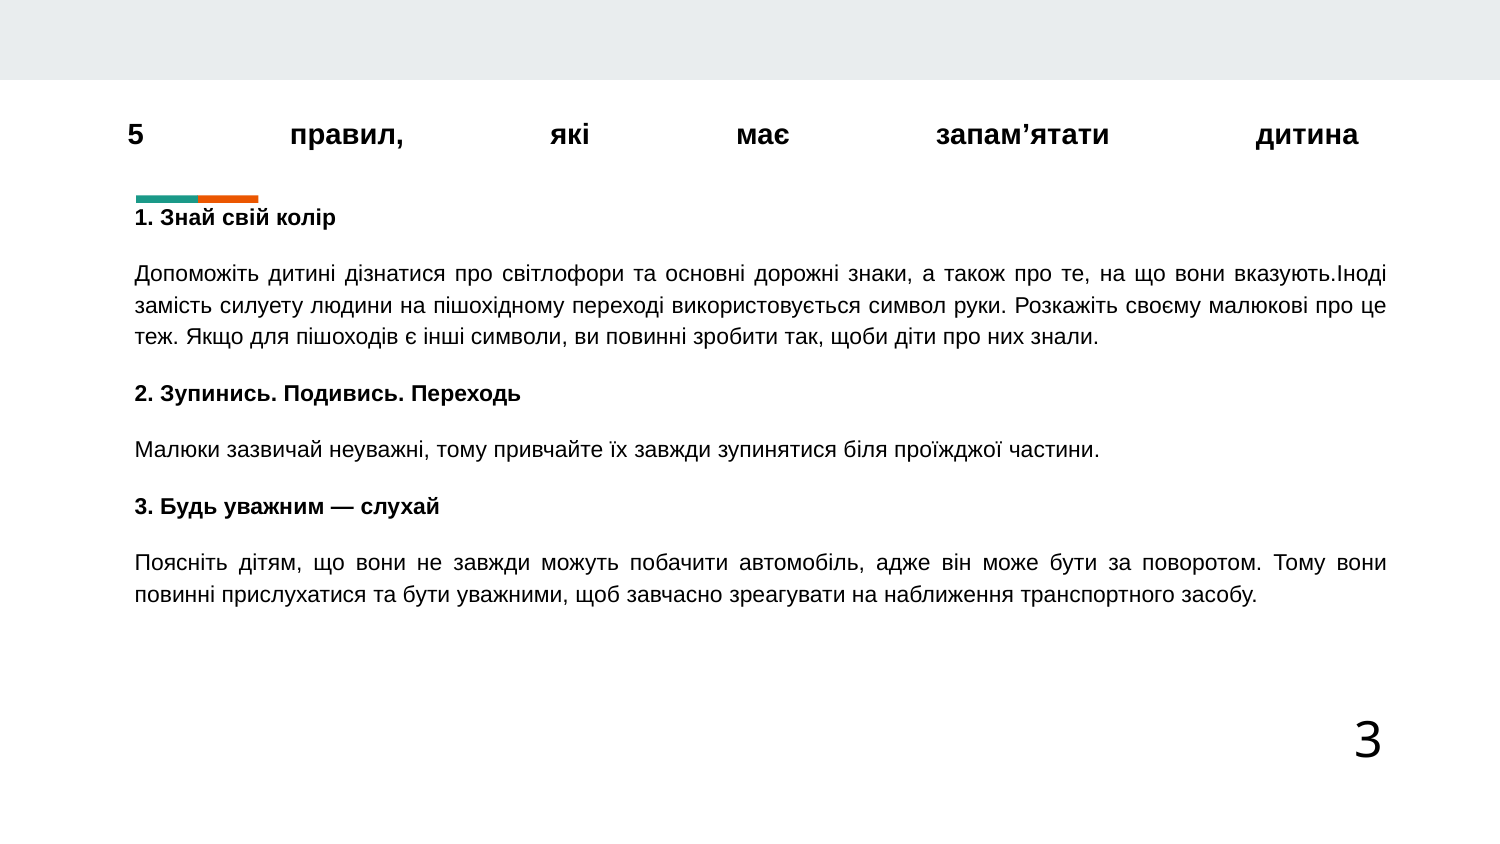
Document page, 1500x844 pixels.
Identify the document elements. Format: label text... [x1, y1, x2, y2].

text_box 3 [1339, 692, 1403, 777]
list 1. Знай свій колір Допоможіть дитині дізнатися про світлофори та основні дорожні знаки, а також про те, на що вони вказують.Іноді замість силуету людини на пішохідному переході використовується символ руки. Розкажіть своєму малюкові про це теж. Якщо для пішоходів є інші символи, ви повинні зробити так, щоби діти про них знали. 2. Зупинись. Подивись. Переходь Малюки зазвичай неуважні, тому привчайте їх завжди зупинятися біля проїжджої частини. 3. Будь уважним — слухай Поясніть дітям, що вони не завжди можуть побачити автомобіль, адже він може бути за поворотом. Тому вони повинні прислухатися та бути уважними, щоб завчасно зреагувати на наближення транспортного засобу. [119, 183, 1404, 712]
title 5 правил, які має запам’ятати дитина [112, 95, 1374, 184]
